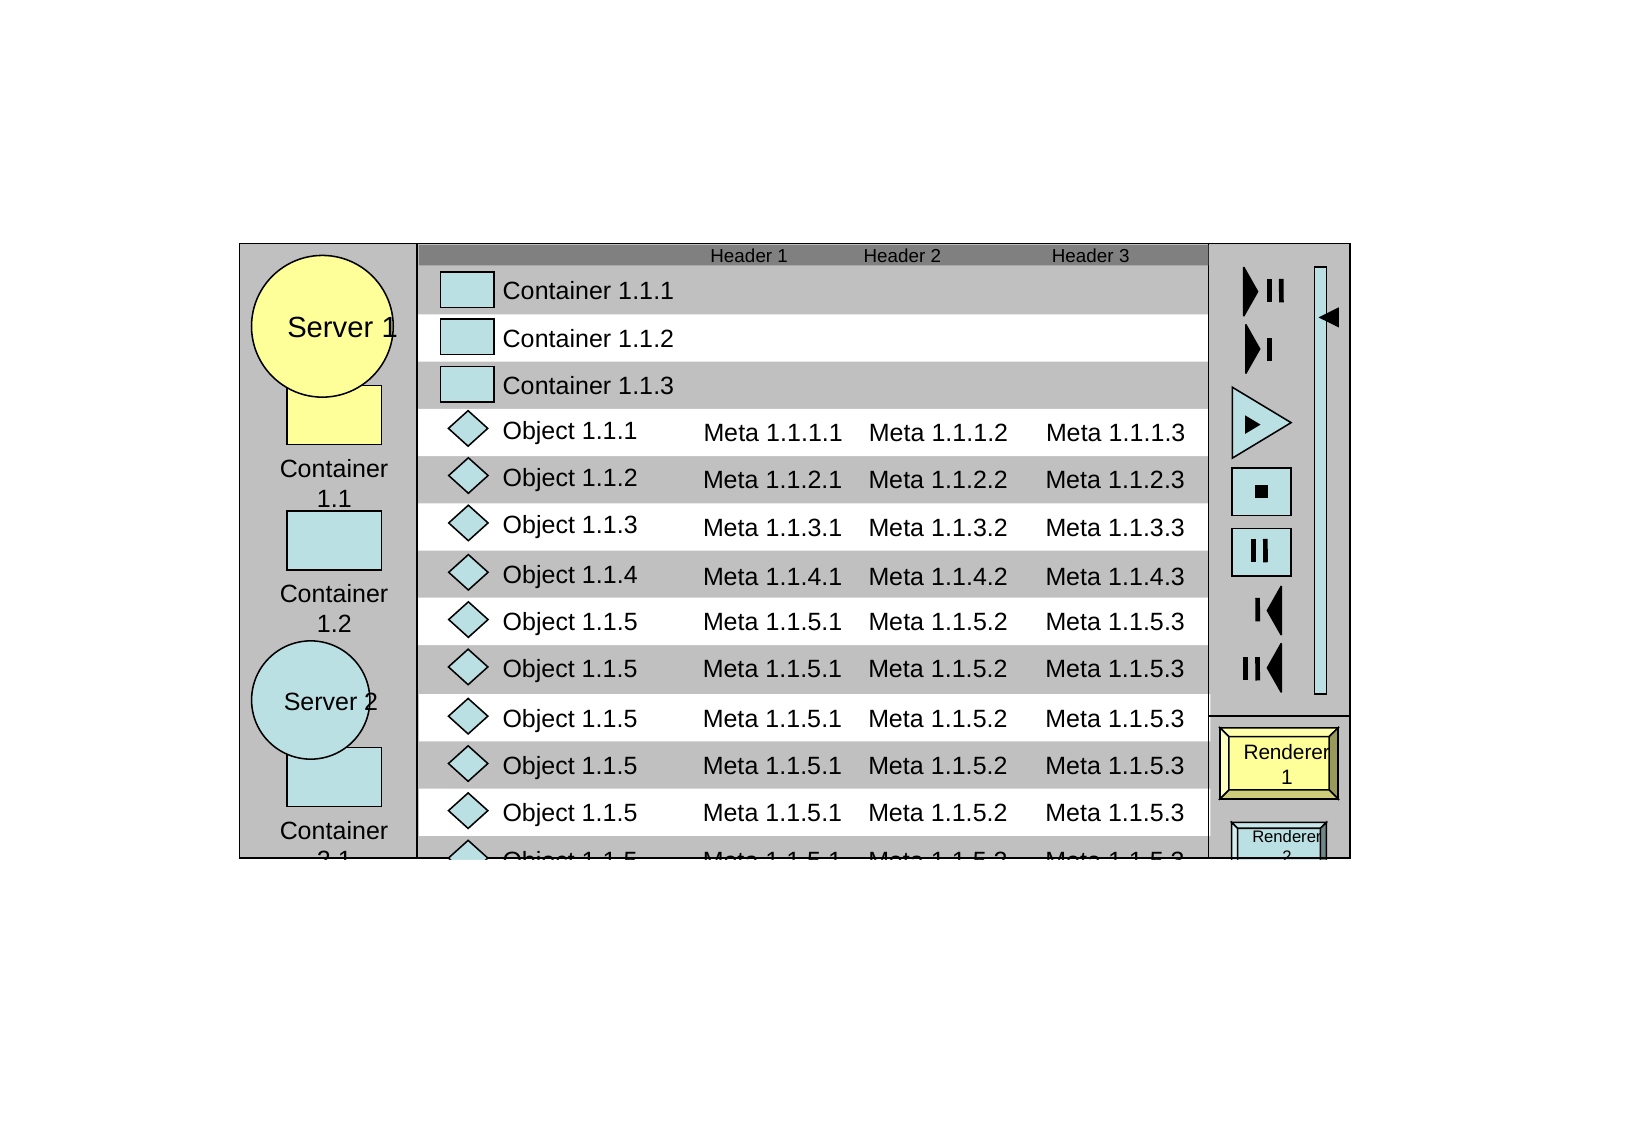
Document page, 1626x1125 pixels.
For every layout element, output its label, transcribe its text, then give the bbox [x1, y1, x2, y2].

text_box Meta 1.1.4.2 [853, 552, 1030, 597]
text_box Meta 1.1.5.3 [1030, 741, 1220, 788]
text_box [239, 243, 1386, 1061]
text_box Meta 1.1.3.1 [688, 503, 853, 549]
text_box Object 1.1.1 [487, 406, 701, 453]
text_box Meta 1.1.4.3 [1030, 552, 1220, 597]
text_box Meta 1.1.5.1 [688, 694, 853, 740]
text_box Meta 1.1.2.3 [1030, 456, 1220, 502]
text_box Meta 1.1.5.3 [1030, 789, 1220, 835]
text_box Meta 1.1.2.1 [688, 456, 853, 502]
text_box Container 1.1.3 [487, 361, 725, 408]
text_box Object 1.1.5 [487, 741, 688, 788]
text_box Meta 1.1.5.1 [688, 836, 853, 859]
text_box Object 1.1.5 [487, 836, 688, 859]
text_box Header 2 [848, 235, 967, 274]
text_box Meta 1.1.5.2 [853, 694, 1030, 740]
text_box Object 1.1.2 [488, 453, 701, 500]
text_box Meta 1.1.1.2 [854, 408, 1031, 455]
text_box [1209, 717, 1349, 857]
text_box Meta 1.1.5.2 [853, 645, 1030, 691]
text_box Meta 1.1.3.2 [853, 503, 1030, 549]
text_box Meta 1.1.5.2 [853, 597, 1030, 644]
text_box Meta 1.1.5.2 [853, 789, 1030, 835]
text_box Meta 1.1.5.2 [853, 836, 1030, 859]
text_box Meta 1.1.1.3 [1031, 408, 1221, 455]
text_box [240, 244, 416, 857]
text_box Container 2.1 [251, 806, 417, 859]
text_box Meta 1.1.2.8.1 [1233, 822, 1325, 829]
text_box Meta 1.1.5.1 [688, 645, 853, 691]
text_box Object 1.1.5 [487, 645, 688, 691]
text_box Object 1.1.2.8 [1221, 727, 1337, 737]
text_box Server 1 [251, 255, 394, 398]
text_box Object 1.1.4 [488, 550, 701, 597]
text_box Meta 1.1.5.3 [1030, 694, 1220, 740]
text_box Container 1.1.2 [487, 314, 725, 360]
text_box Meta 1.1.5.3 [1030, 836, 1220, 859]
text_box Container 1.1 [251, 444, 417, 520]
text_box Meta 1.1.5.1 [688, 597, 853, 644]
text_box Object 1.1.5 [487, 694, 688, 740]
text_box Object 1.1.3 [488, 501, 701, 547]
text_box Renderer 2 [1238, 829, 1320, 857]
text_box Meta 1.1.3.3 [1030, 503, 1220, 549]
text_box Server 2 [251, 646, 370, 760]
text_box Container 1.1.1 [487, 267, 725, 313]
text_box Meta 1.1.5.3 [1030, 645, 1220, 691]
text_box Meta 1.1.5.2 [853, 741, 1030, 788]
text_box Meta 1.1.5.1 [688, 789, 853, 835]
text_box Meta 1.1.2.2 [853, 456, 1030, 502]
text_box Meta 1.1.5.1 [688, 741, 853, 788]
text_box Header 1 [695, 235, 814, 274]
text_box Header 3 [1037, 235, 1156, 274]
text_box Meta 1.1.4.1 [688, 552, 853, 597]
text_box Object 1.1.5 [488, 597, 688, 644]
text_box Meta 1.1.1.1 [688, 408, 854, 455]
text_box Container 1.2 [251, 570, 417, 646]
text_box Renderer 1 [1229, 737, 1329, 789]
text_box Object 1.1.5 [487, 789, 688, 835]
text_box Meta 1.1.5.3 [1030, 597, 1220, 644]
